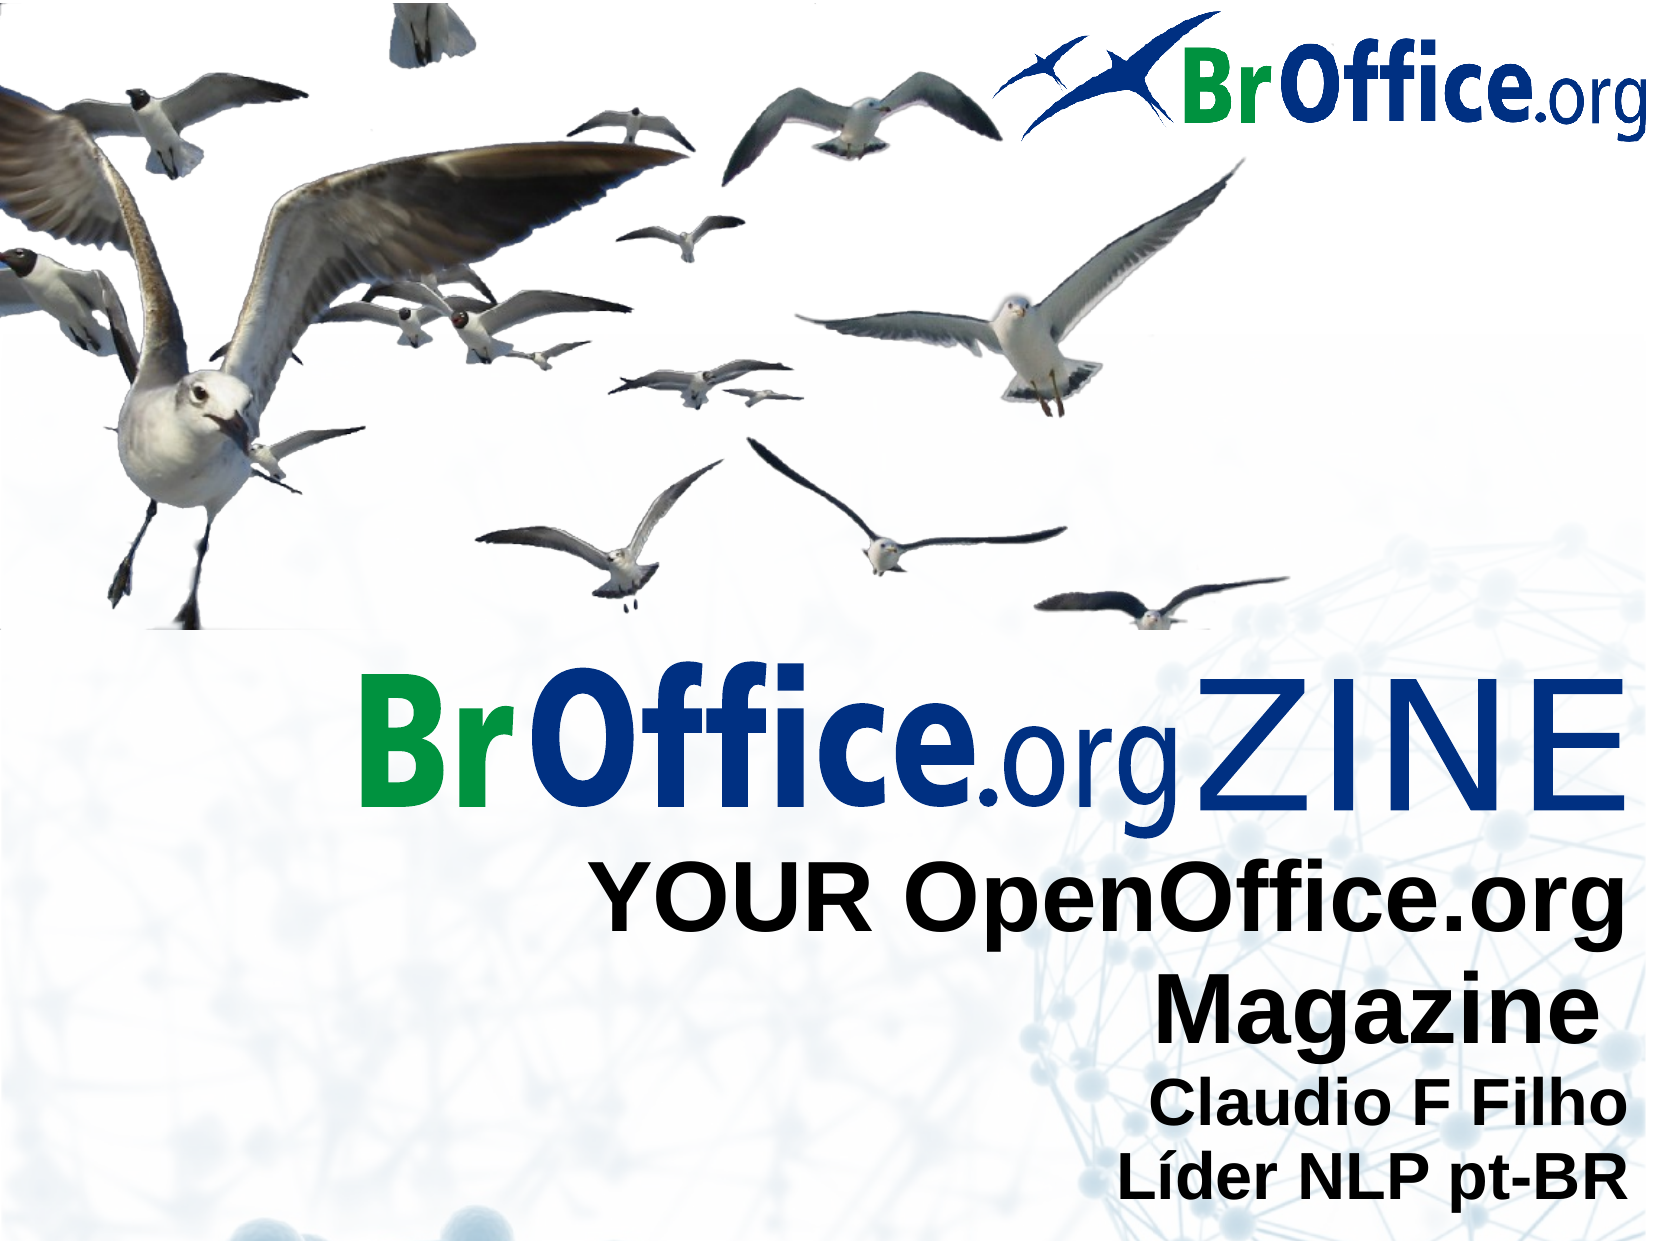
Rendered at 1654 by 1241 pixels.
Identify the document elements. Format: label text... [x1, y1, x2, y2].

text_box [361, 674, 444, 807]
text_box [895, 703, 975, 807]
text_box [819, 703, 885, 807]
text_box [979, 788, 998, 807]
text_box [642, 661, 703, 807]
text_box [532, 667, 634, 807]
text_box [1390, 679, 1497, 811]
picture [0, 3, 1646, 1241]
text_box [1200, 679, 1307, 811]
text_box [459, 705, 514, 807]
text_box [1533, 679, 1625, 811]
text_box [706, 661, 767, 807]
text_box [777, 663, 804, 691]
text_box YOUR OpenOffice.org Magazine Claudio F Filho Líder NLP pt-BR [177, 841, 1630, 1215]
text_box [1004, 726, 1065, 807]
text_box [777, 708, 804, 807]
text_box [1079, 728, 1112, 807]
text_box [1334, 679, 1354, 811]
text_box [1118, 726, 1176, 839]
